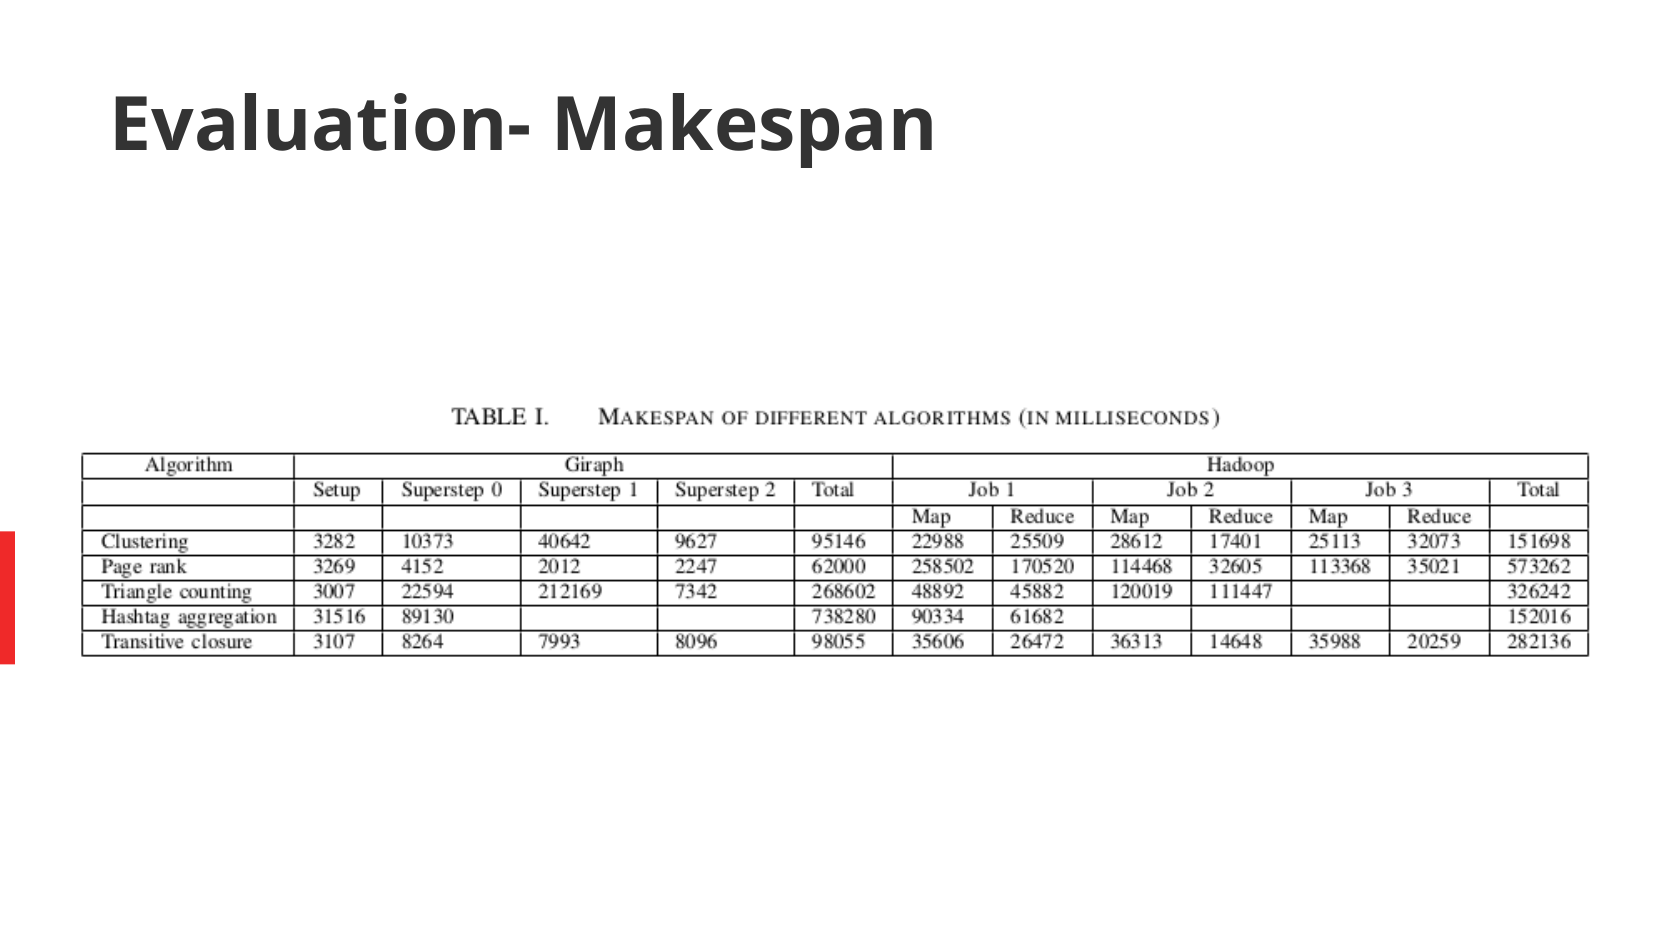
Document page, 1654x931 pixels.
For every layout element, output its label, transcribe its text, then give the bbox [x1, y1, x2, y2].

title Evaluation- Makespan [109, 32, 1516, 211]
picture [15, 388, 1636, 692]
